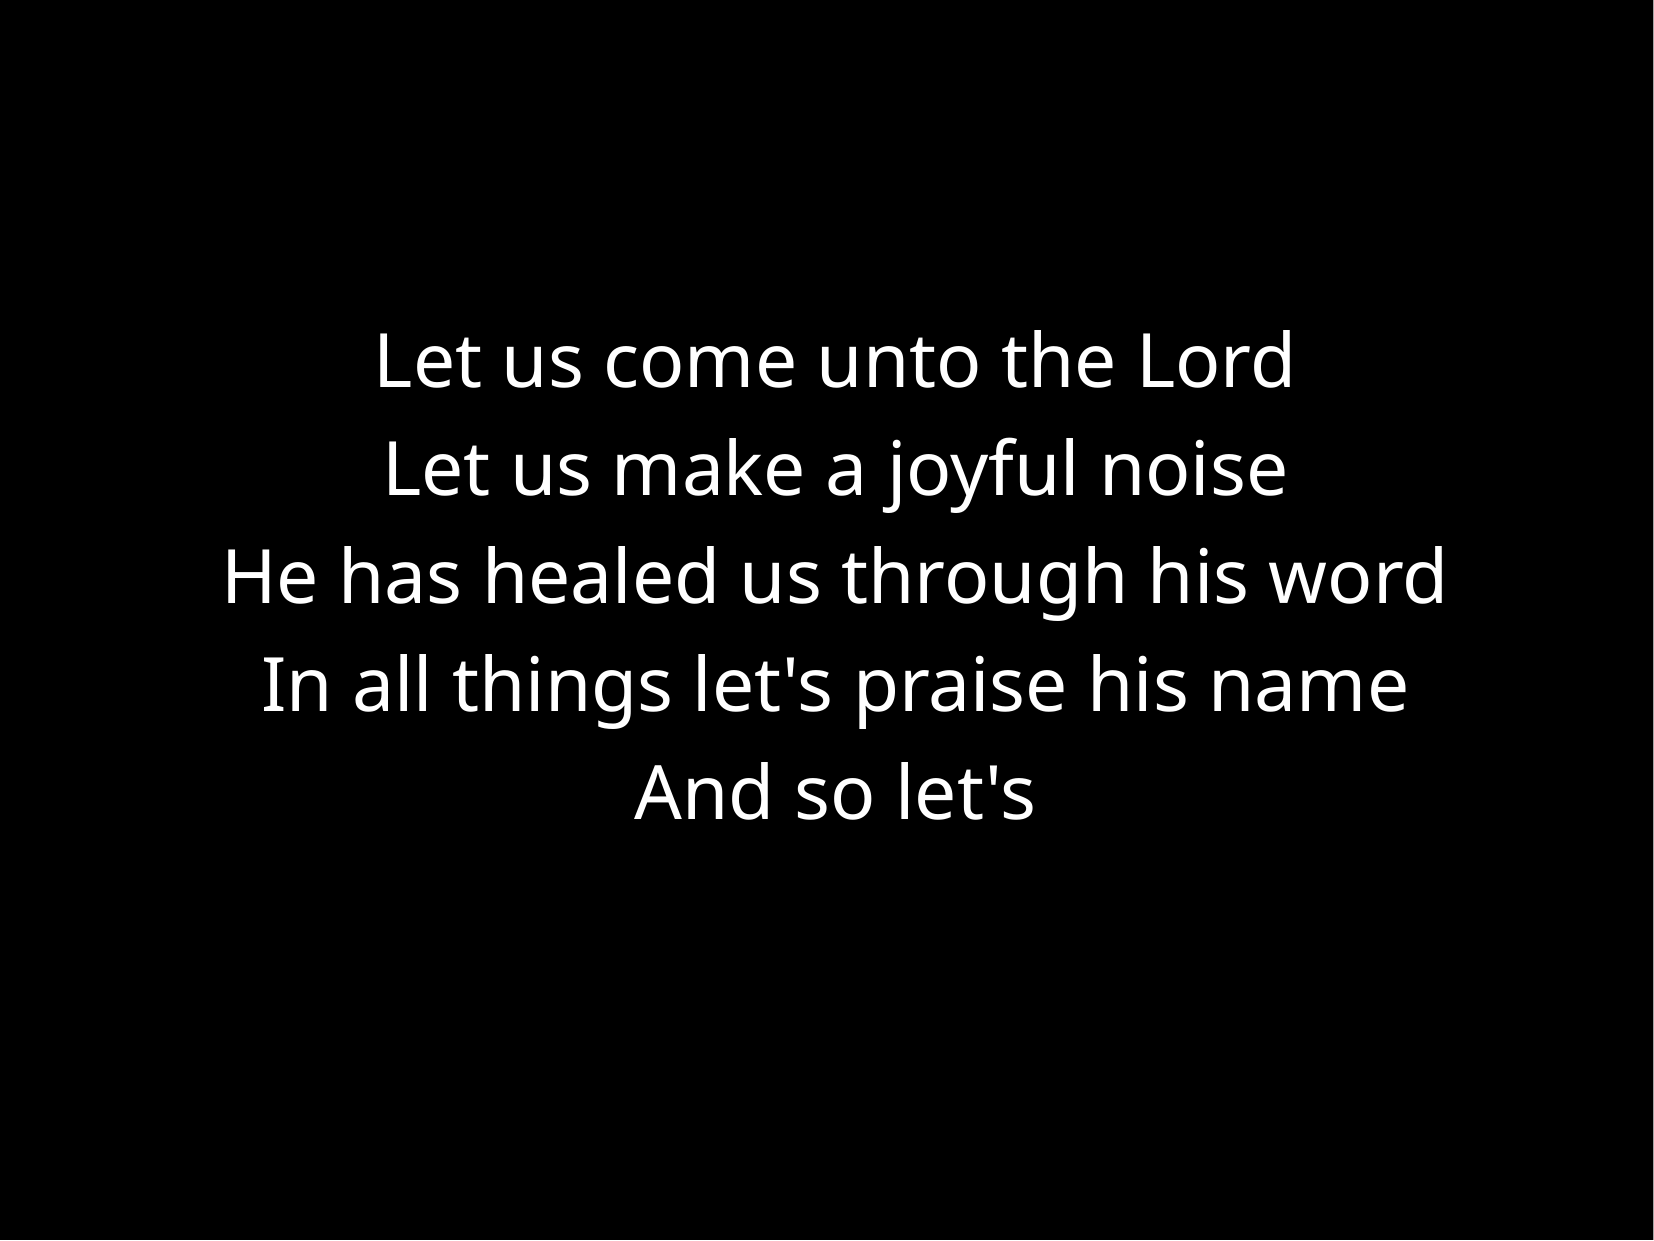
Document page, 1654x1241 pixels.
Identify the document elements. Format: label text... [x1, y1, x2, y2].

list Let us come unto the Lord Let us make a joyful noise He has healed us through his word In all things let's praise his name And so let's [0, 307, 1654, 1027]
